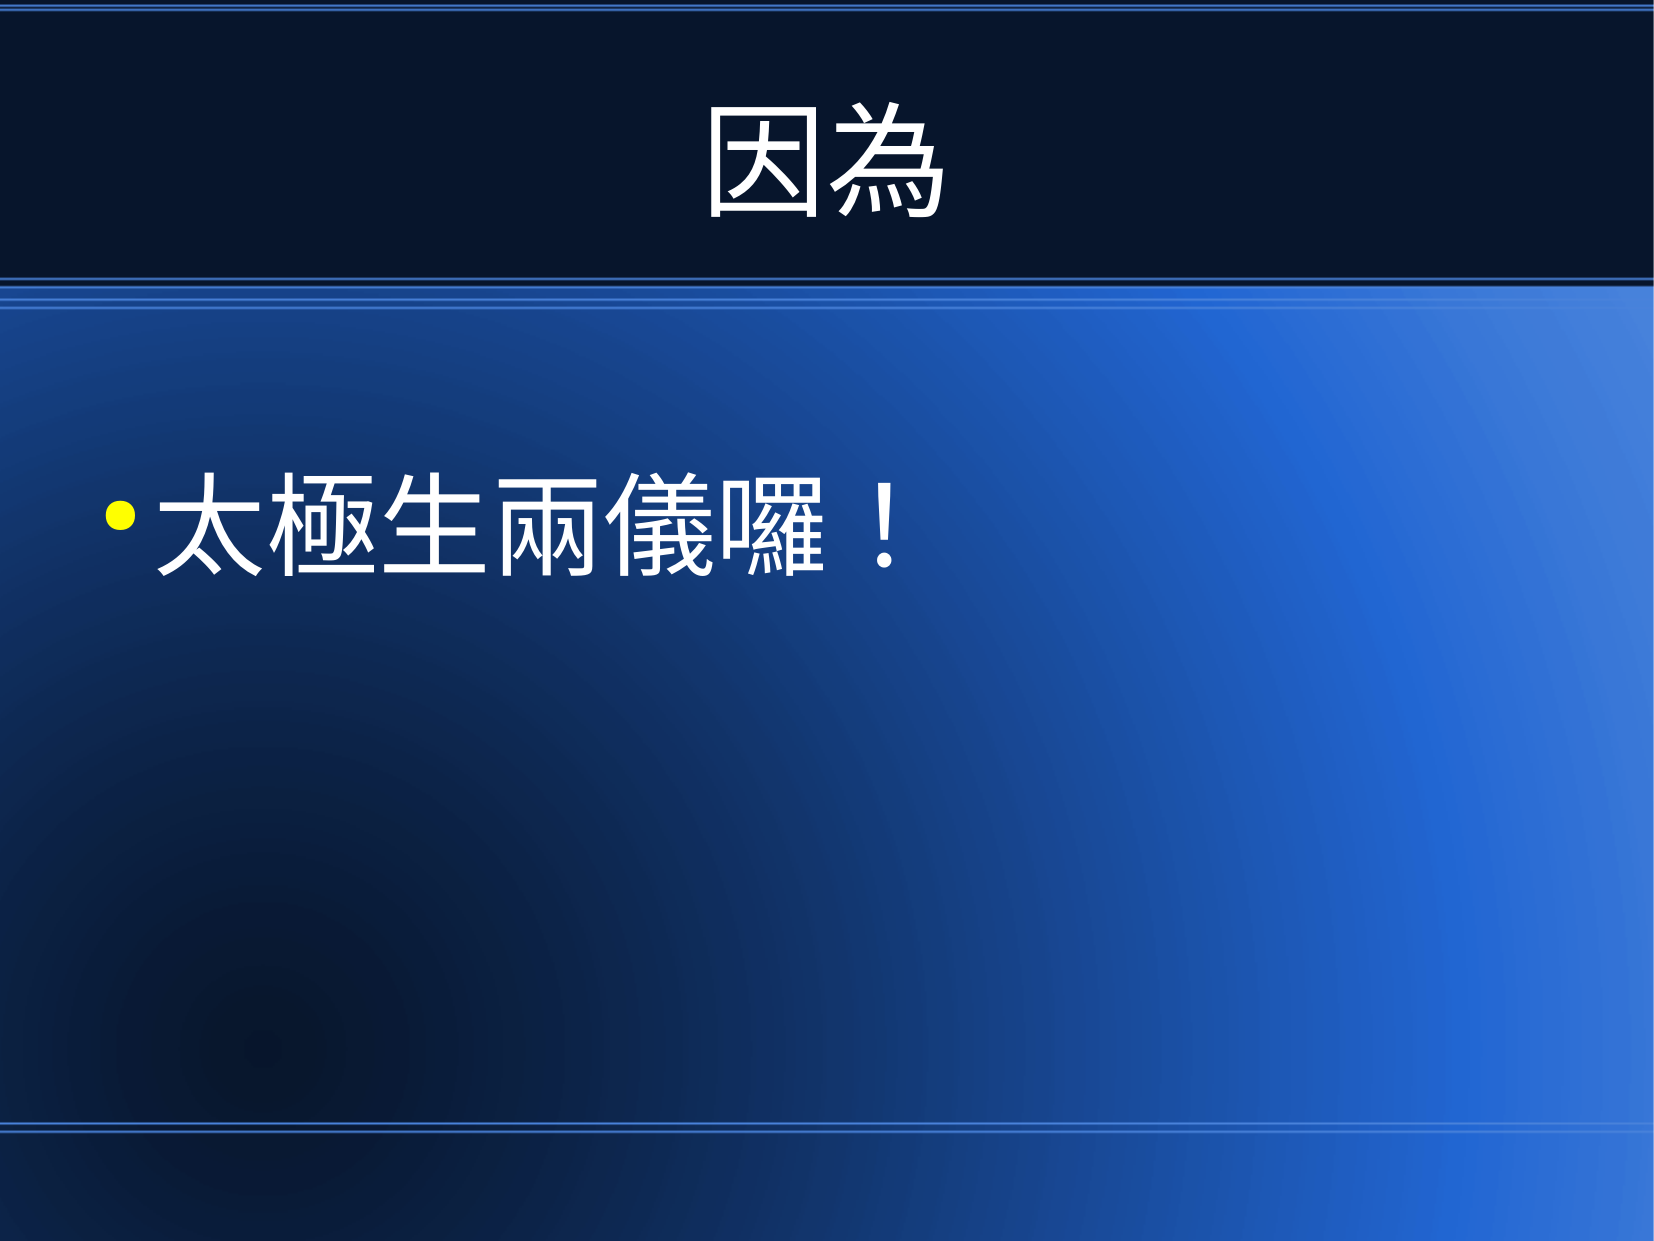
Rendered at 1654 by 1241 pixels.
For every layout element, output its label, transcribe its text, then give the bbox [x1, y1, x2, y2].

list 太極生兩儀囉！ [82, 355, 1571, 1241]
title 因為 [82, 49, 1571, 257]
picture [0, 0, 1654, 1241]
